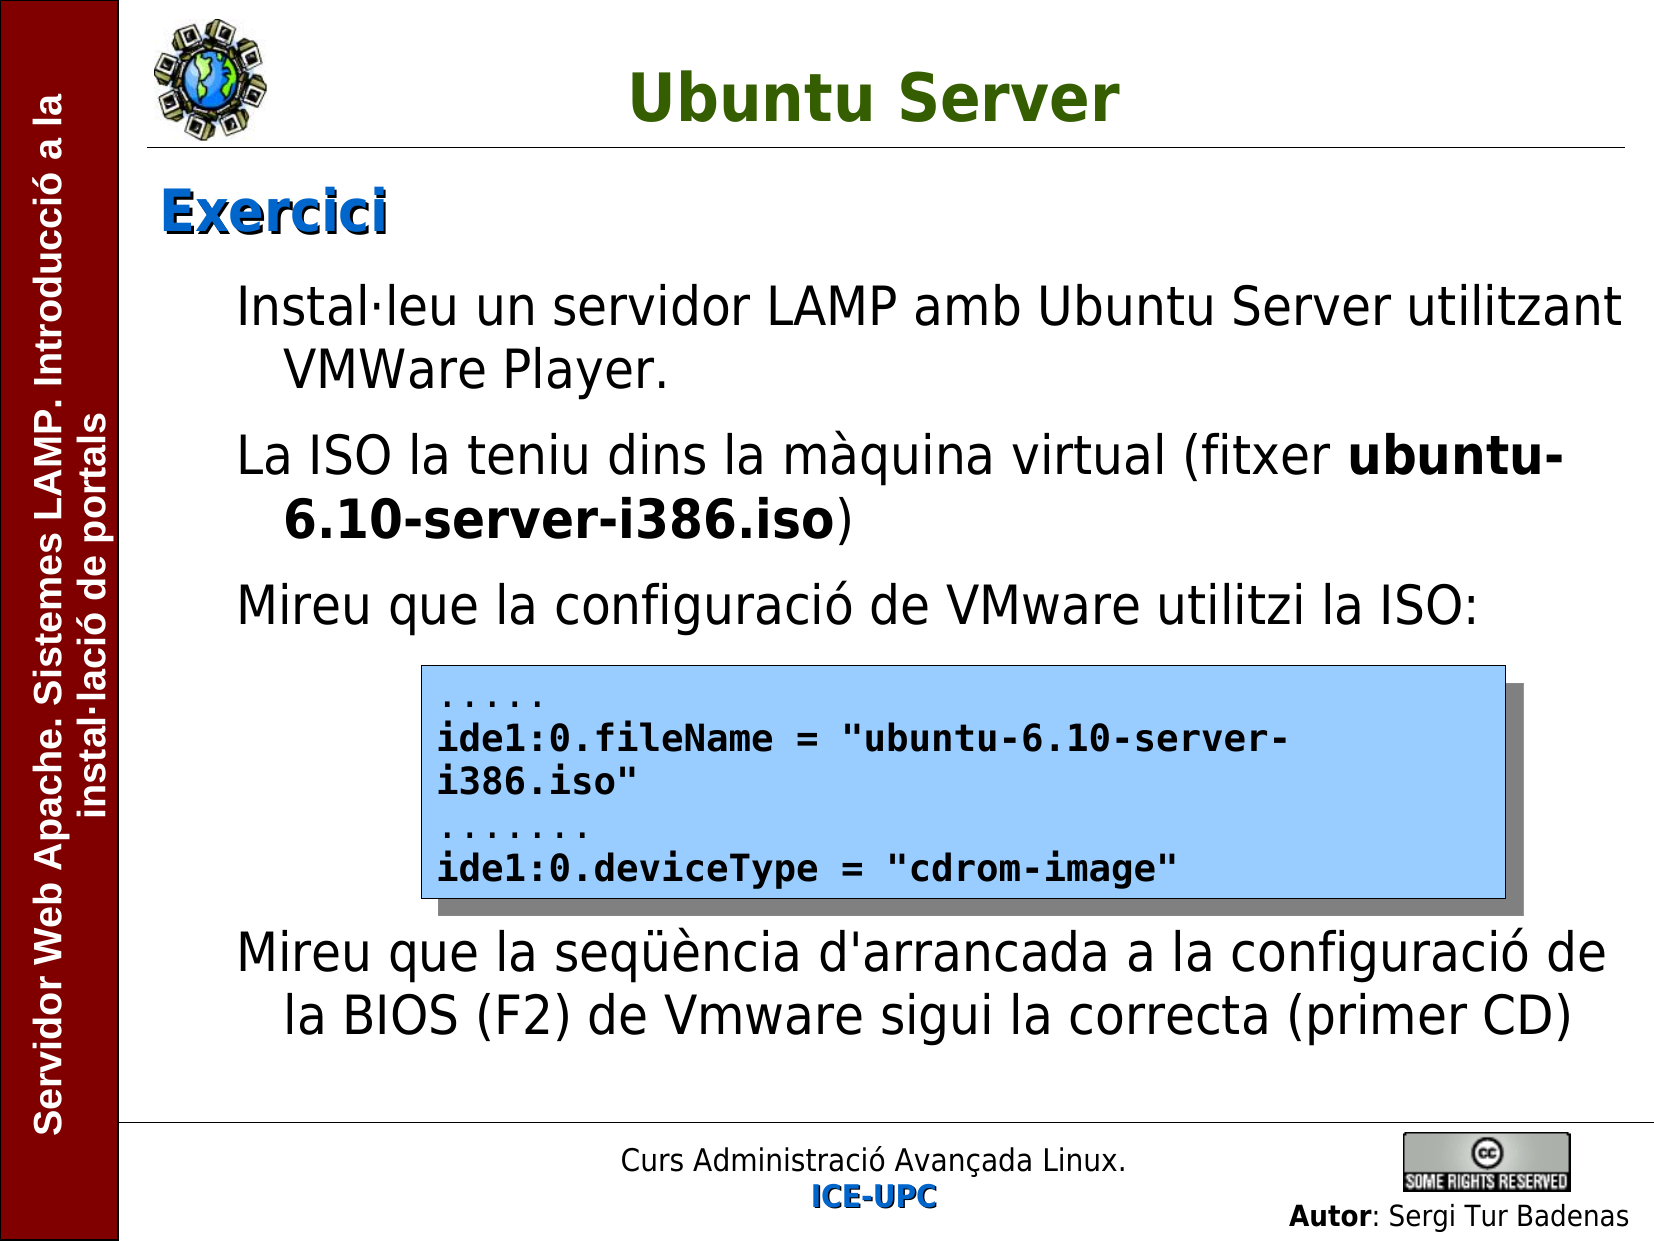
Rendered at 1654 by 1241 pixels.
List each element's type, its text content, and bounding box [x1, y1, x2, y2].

title Ubuntu Server [129, 56, 1619, 141]
picture [154, 19, 268, 56]
picture [1403, 1132, 1571, 1192]
list Exercici Instal·leu un servidor LAMP amb Ubuntu Server utilitzant VMWare Player. La ISO la teniu dins la màquina virtual (fitxer ubuntu-6.10-server-i386.iso) Mireu que la configuració de VMware utilitzi la ISO: Mireu que la seqüència d'arrancada a la configuració de la BIOS (F2) de Vmware sigui la correcta (primer CD) [141, 177, 1630, 1111]
text_box ..... ide1:0.fileName = "ubuntu-6.10-server-i386.iso" ....... ide1:0.deviceType = "cdrom-image" [421, 665, 1506, 855]
